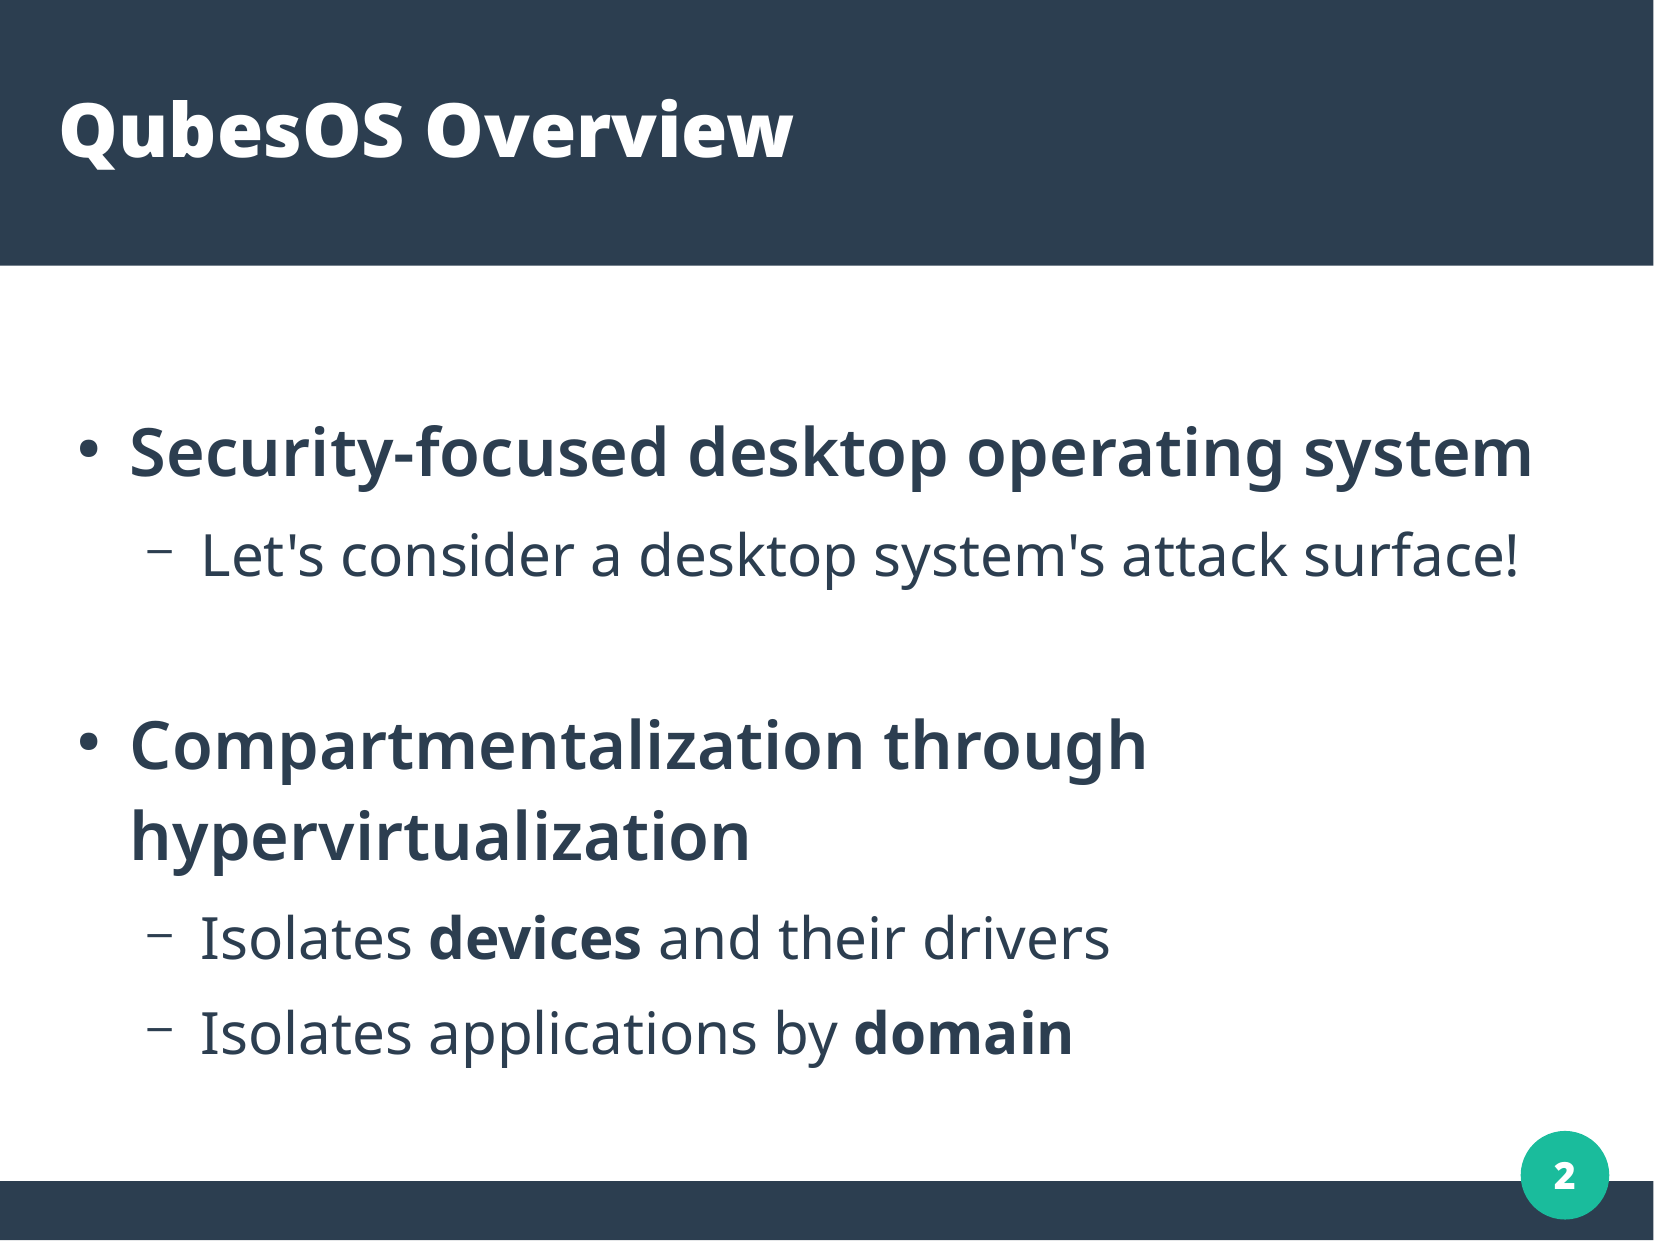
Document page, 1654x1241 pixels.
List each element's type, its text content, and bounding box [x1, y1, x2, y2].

title QubesOS Overview [59, 49, 1595, 207]
list Security-focused desktop operating system Let's consider a desktop system's attack surface! Compartmentalization through hypervirtualization Isolates devices and their drivers Isolates applications by domain [59, 405, 1595, 1152]
